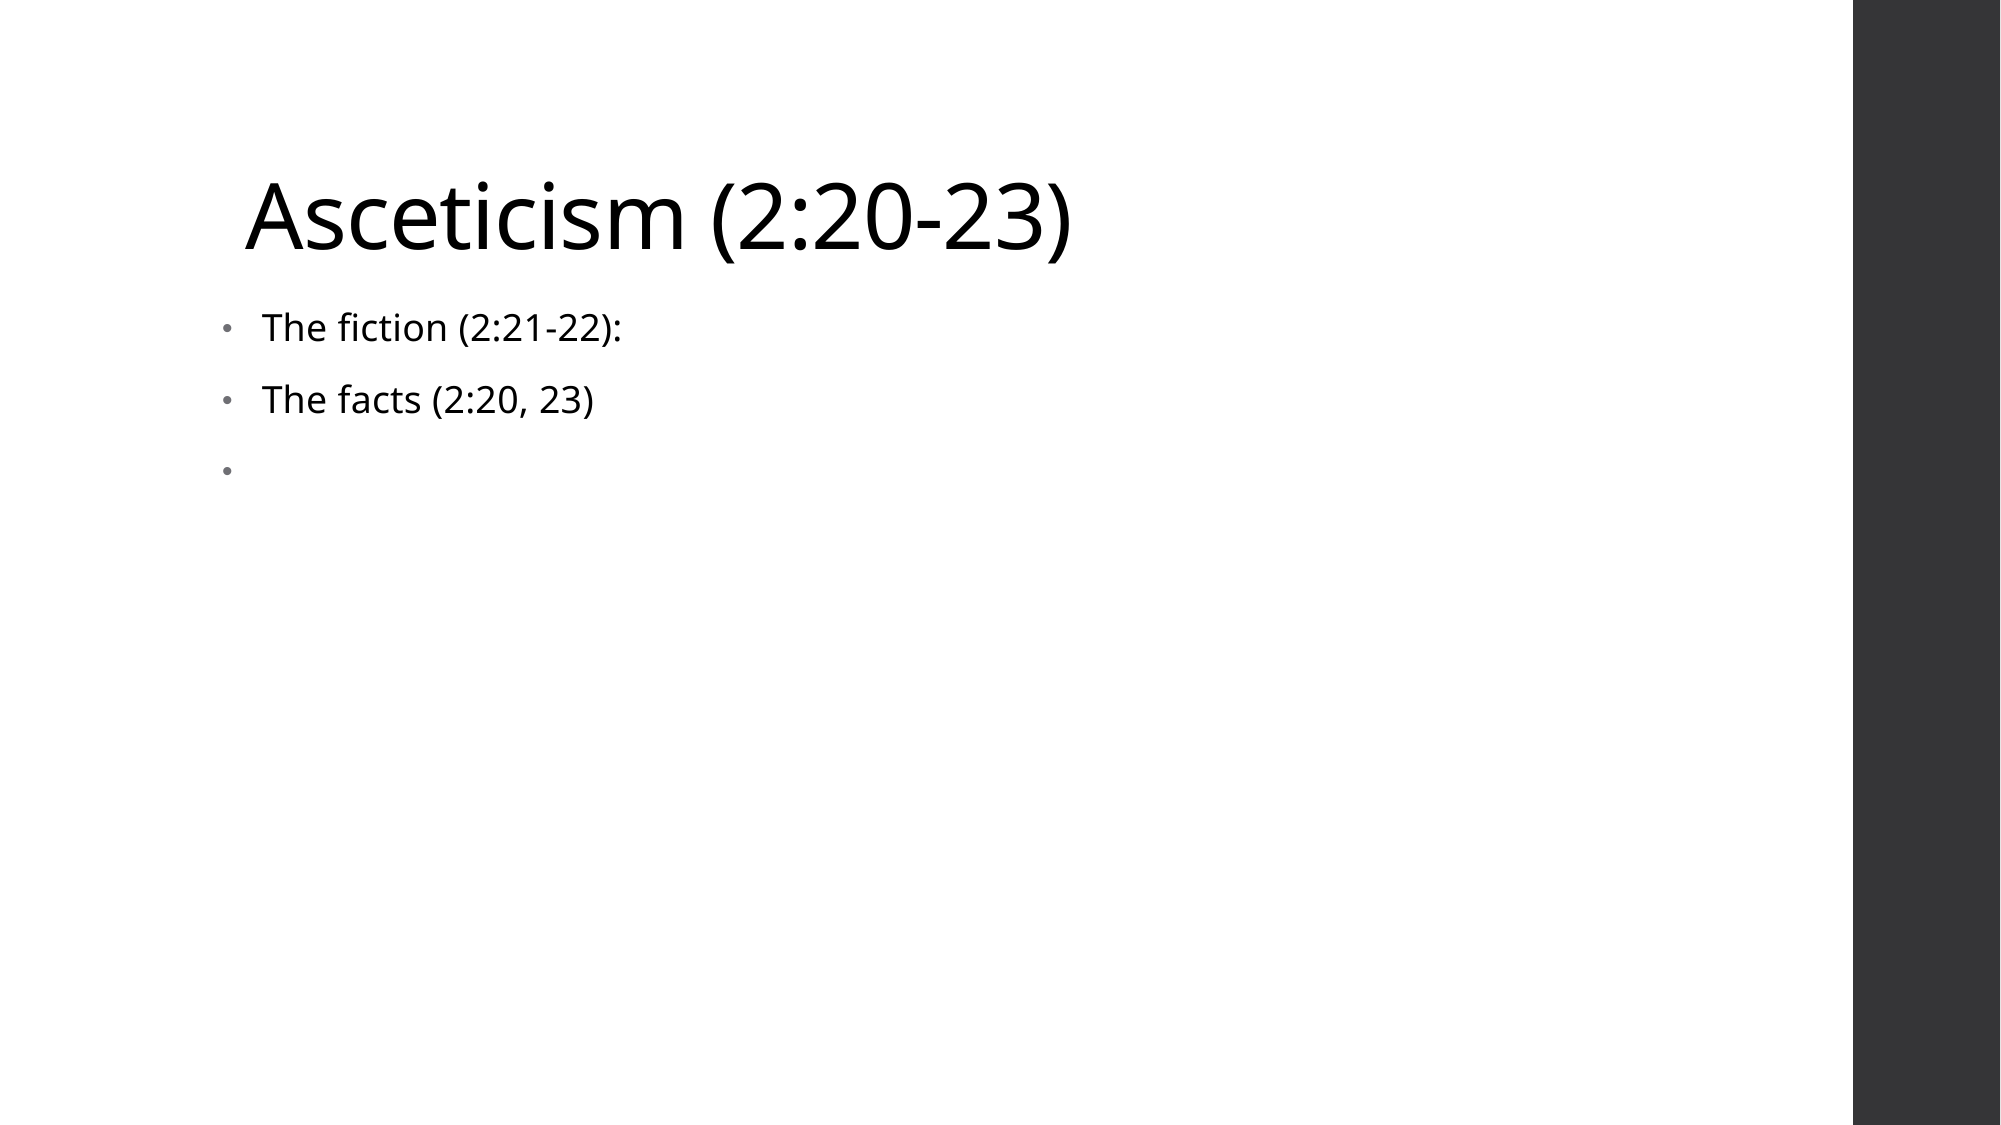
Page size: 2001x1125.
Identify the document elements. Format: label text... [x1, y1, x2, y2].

title Asceticism (2:20-23) [206, 60, 1797, 278]
list The fiction (2:21-22): The facts (2:20, 23) [206, 299, 1617, 1014]
